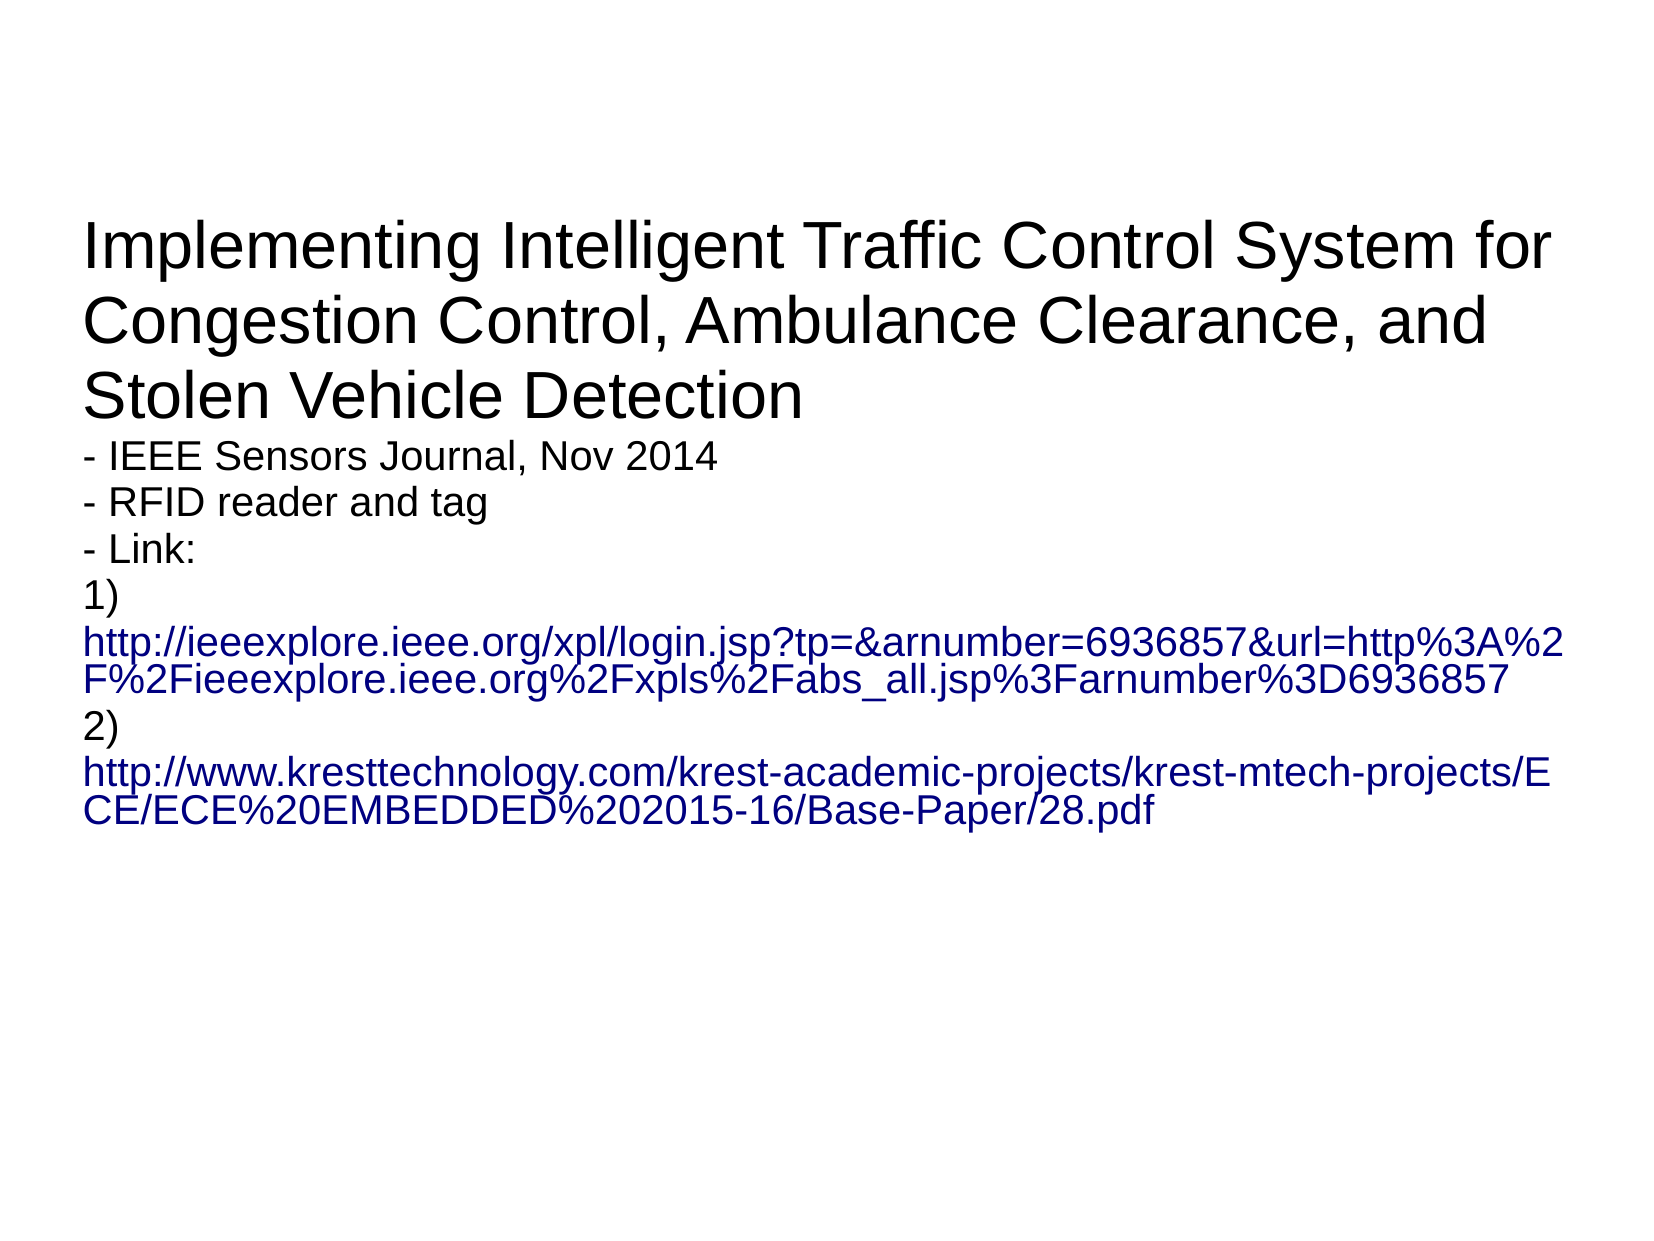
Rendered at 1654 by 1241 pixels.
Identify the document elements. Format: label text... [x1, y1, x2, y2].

subtitle Implementing Intelligent Traffic Control System for Congestion Control, Ambulance Clearance, and Stolen Vehicle Detection - IEEE Sensors Journal, Nov 2014 - RFID reader and tag - Link: 1) http://ieeexplore.ieee.org/xpl/login.jsp?tp=&arnumber=6936857&url=http%3A%2F%2Fieeexplore.ieee.org%2Fxpls%2Fabs_all.jsp%3Farnumber%3D6936857 2) http://www.kresttechnology.com/krest-academic-projects/krest-mtech-projects/ECE/ECE%20EMBEDDED%202015-16/Base-Paper/28.pdf [82, 49, 1571, 1010]
